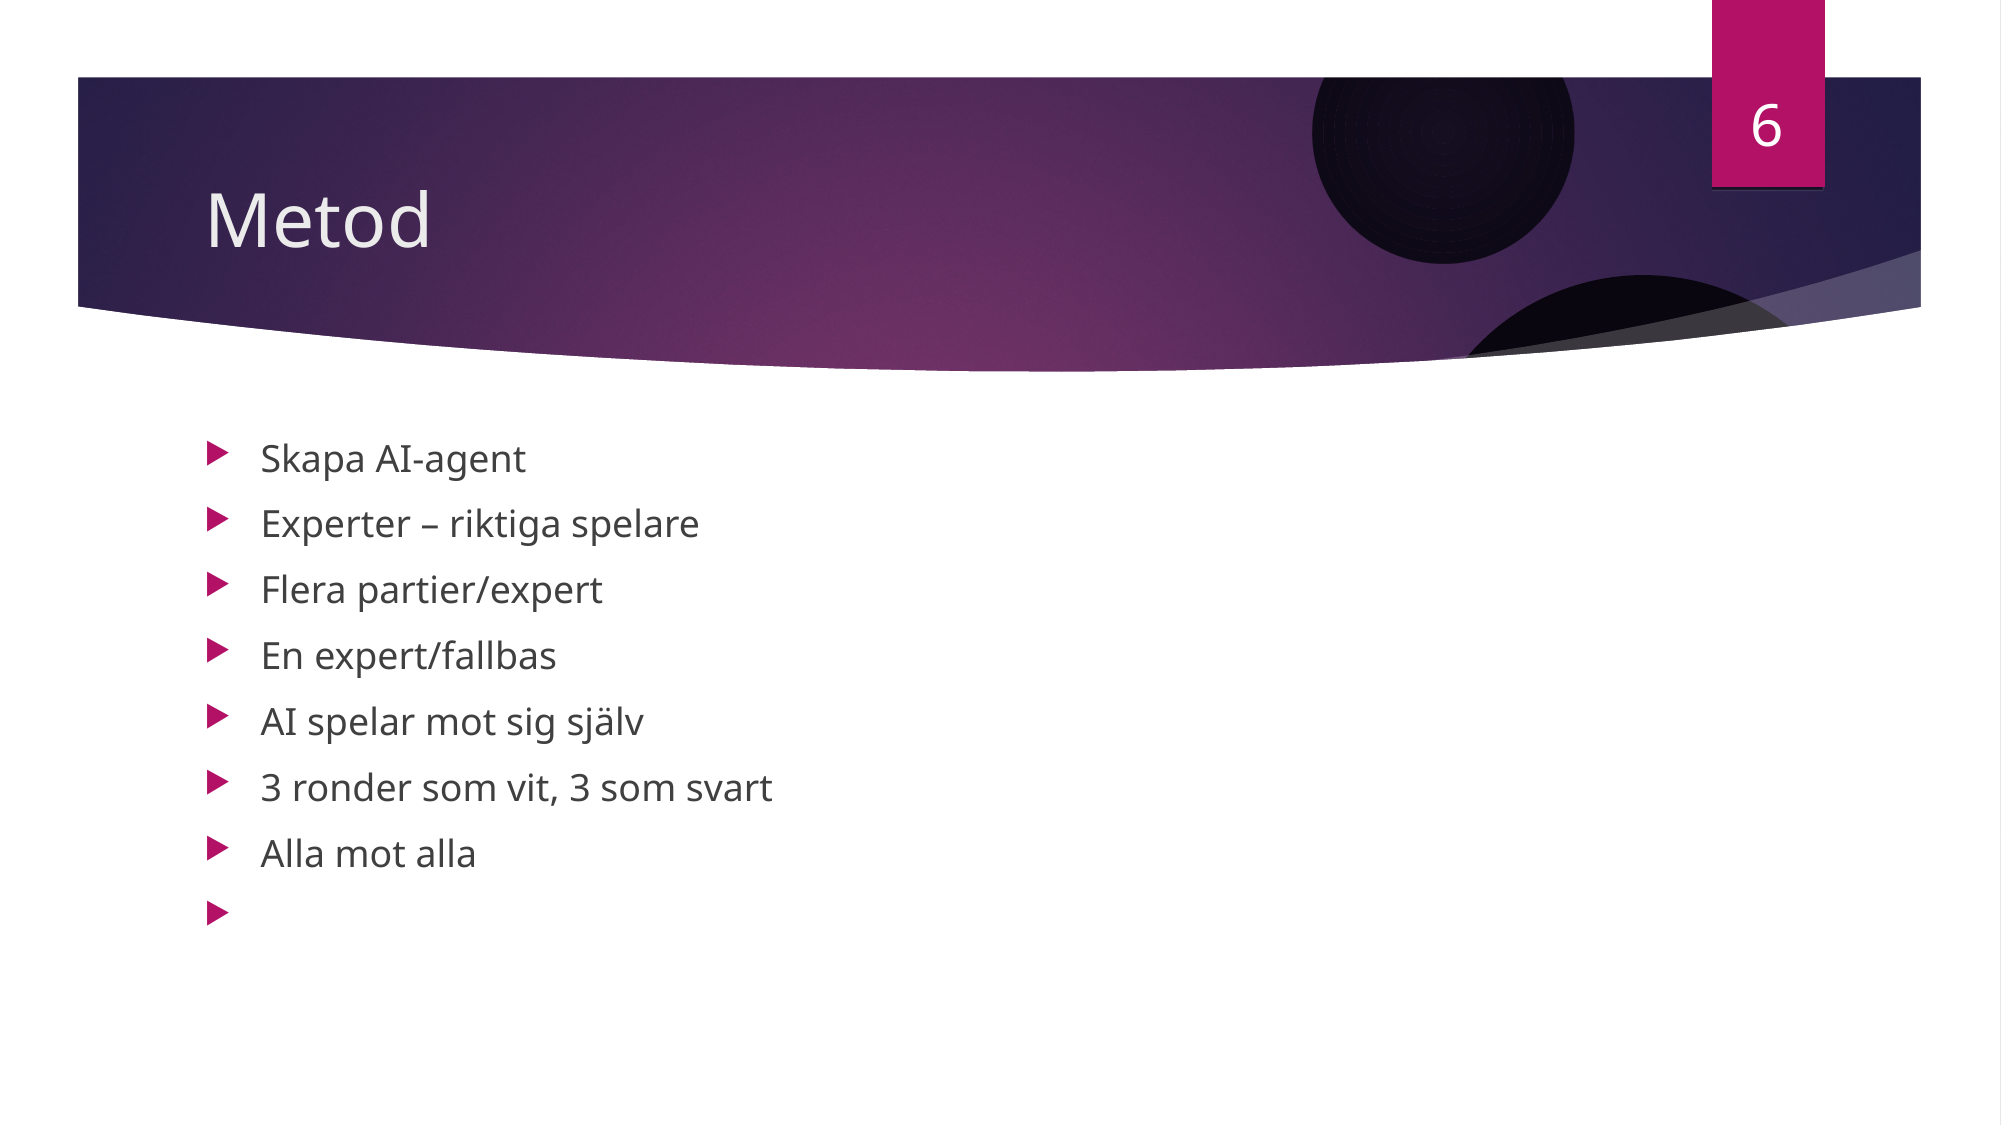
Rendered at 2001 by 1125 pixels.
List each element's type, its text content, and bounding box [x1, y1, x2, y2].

list Skapa AI-agent Experter – riktiga spelare Flera partier/expert En expert/fallbas AI spelar mot sig själv 3 ronder som vit, 3 som svart Alla mot alla [189, 427, 1638, 988]
text_box [1698, 48, 1836, 175]
title Metod [189, 159, 1627, 276]
